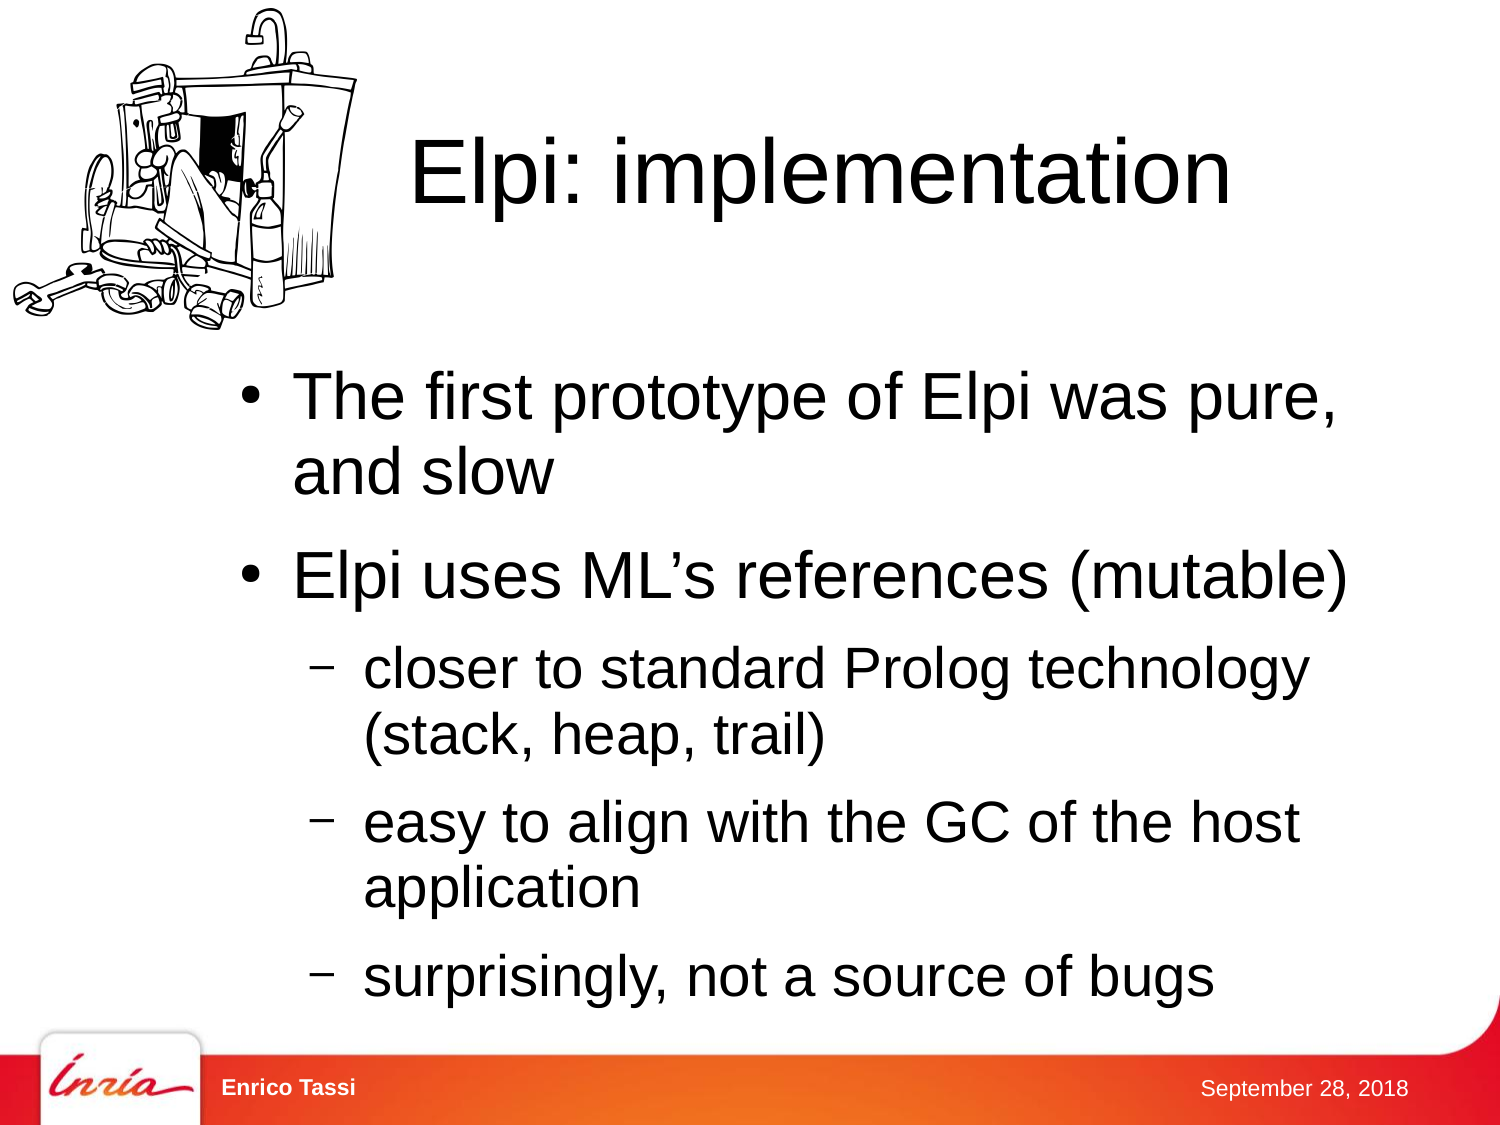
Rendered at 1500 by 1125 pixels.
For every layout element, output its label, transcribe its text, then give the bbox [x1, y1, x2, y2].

picture [13, 8, 357, 330]
picture [0, 947, 1500, 1125]
list The first prototype of Elpi was pure, and slow Elpi uses ML’s references (mutable) closer to standard Prolog technology (stack, heap, trail) easy to align with the GC of the host application surprisingly, not a source of bugs [221, 358, 1459, 1049]
title Elpi: implementation [357, 77, 1441, 266]
